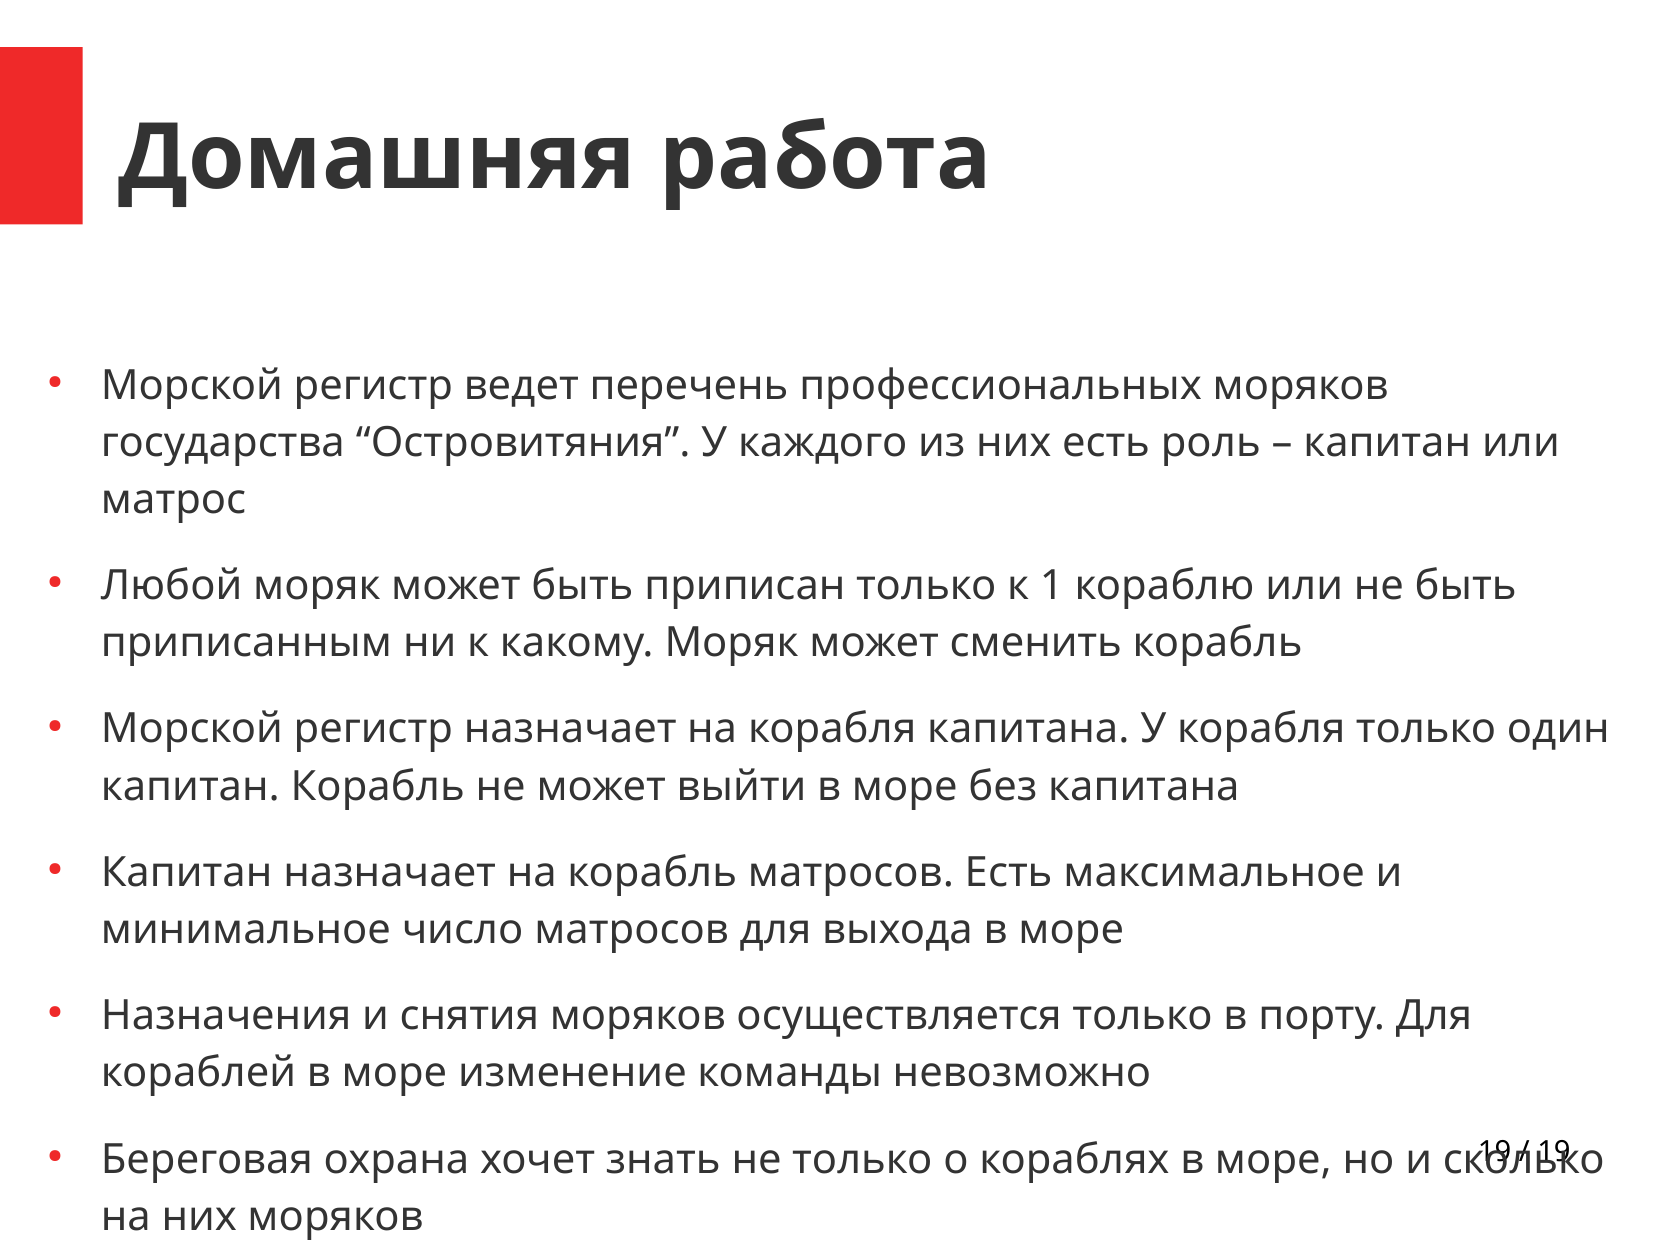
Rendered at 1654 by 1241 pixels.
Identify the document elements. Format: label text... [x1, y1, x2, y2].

title Домашняя работа [118, 49, 1571, 257]
list Морской регистр ведет перечень профессиональных моряков государства “Островитяния”. У каждого из них есть роль – капитан или матрос Любой моряк может быть приписан только к 1 кораблю или не быть приписанным ни к какому. Моряк может сменить корабль Морской регистр назначает на корабля капитана. У корабля только один капитан. Корабль не может выйти в море без капитана Капитан назначает на корабль матросов. Есть максимальное и минимальное число матросов для выхода в море Назначения и снятия моряков осуществляется только в порту. Для кораблей в море изменение команды невозможно Береговая охрана хочет знать не только о кораблях в море, но и сколько на них моряков [30, 354, 1621, 1074]
